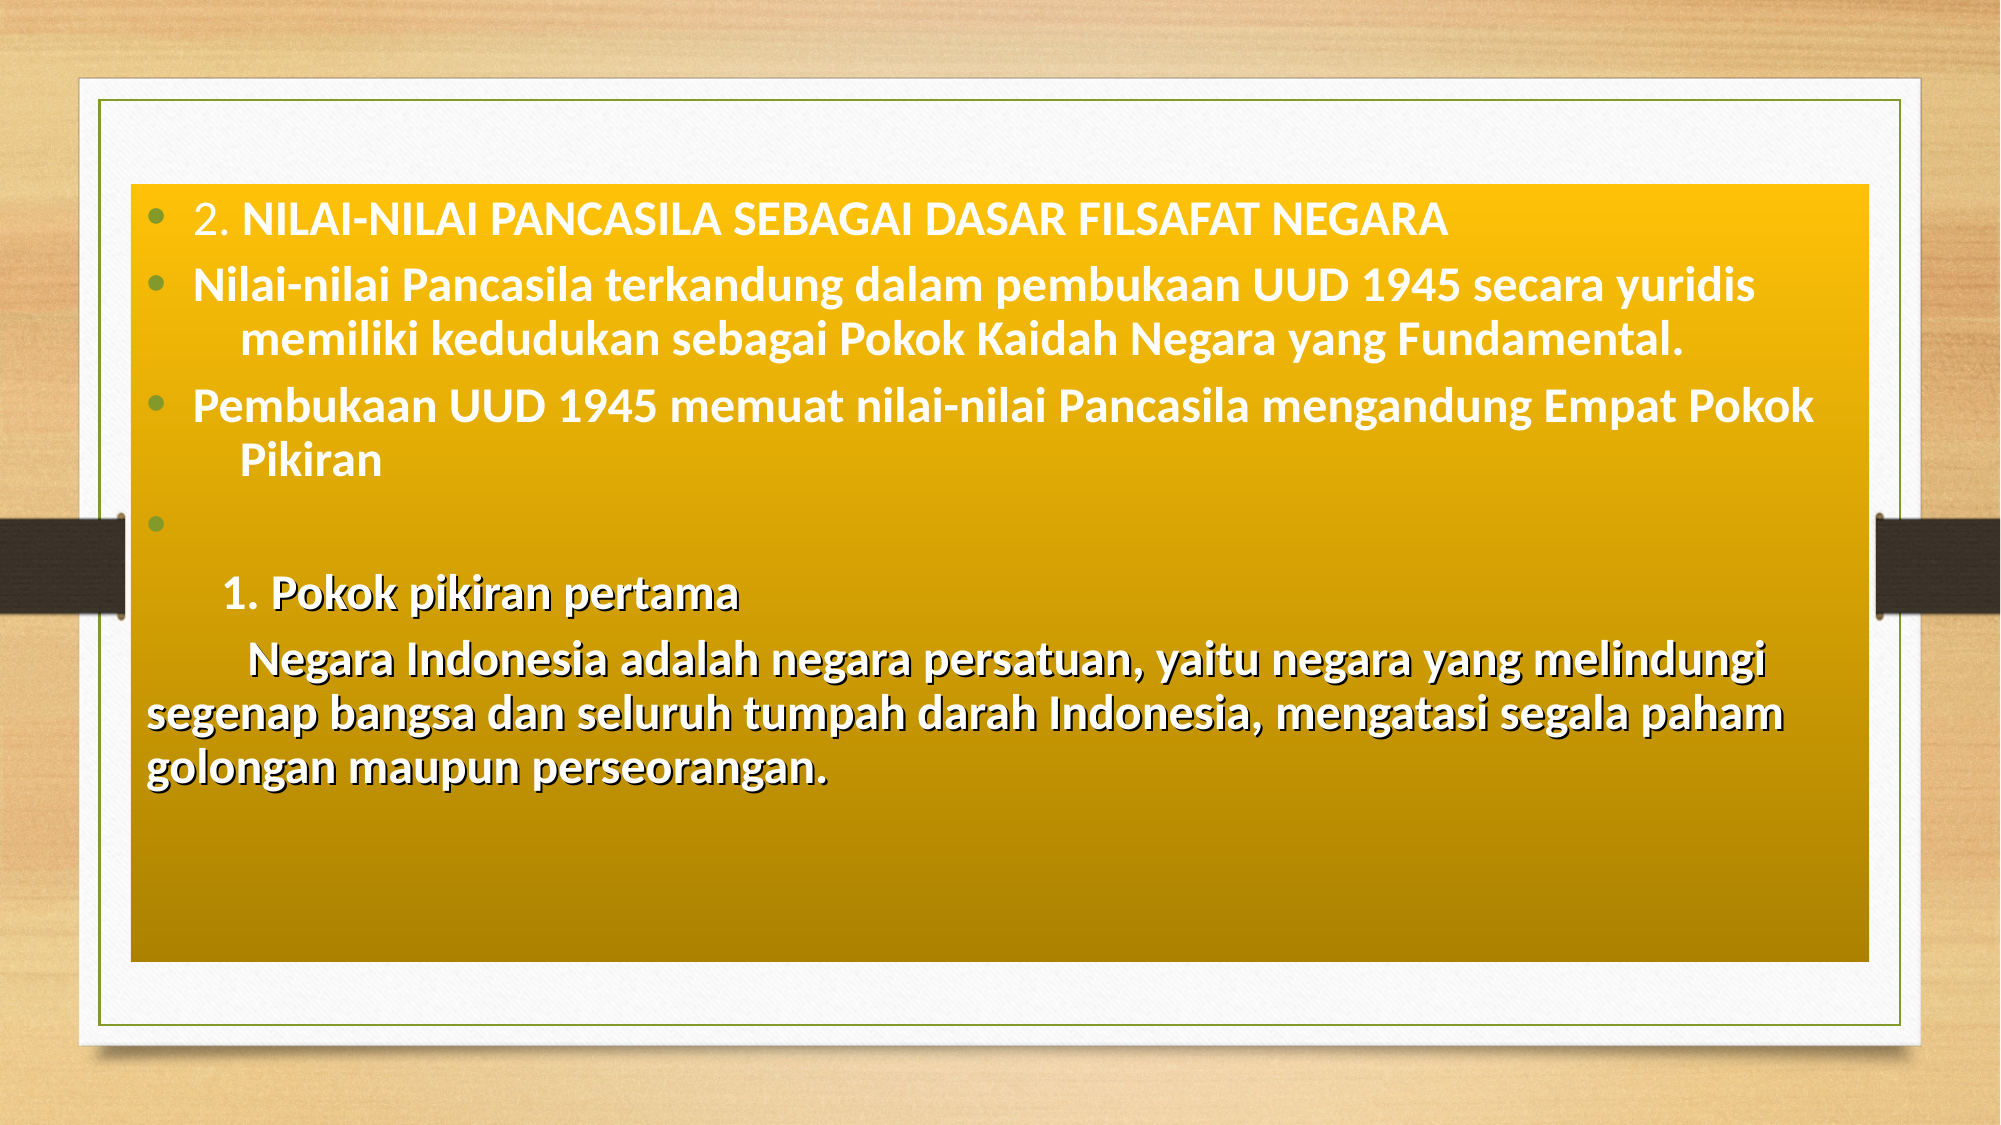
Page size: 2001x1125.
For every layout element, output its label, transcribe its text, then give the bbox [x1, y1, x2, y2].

list 2. NILAI-NILAI PANCASILA SEBAGAI DASAR FILSAFAT NEGARA Nilai-nilai Pancasila terkandung dalam pembukaan UUD 1945 secara yuridis memiliki kedudukan sebagai Pokok Kaidah Negara yang Fundamental. Pembukaan UUD 1945 memuat nilai-nilai Pancasila mengandung Empat Pokok Pikiran 1. Pokok pikiran pertama Negara Indonesia adalah negara persatuan, yaitu negara yang melindungi segenap bangsa dan seluruh tumpah darah Indonesia, mengatasi segala paham golongan maupun perseorangan. [130, 184, 1870, 962]
